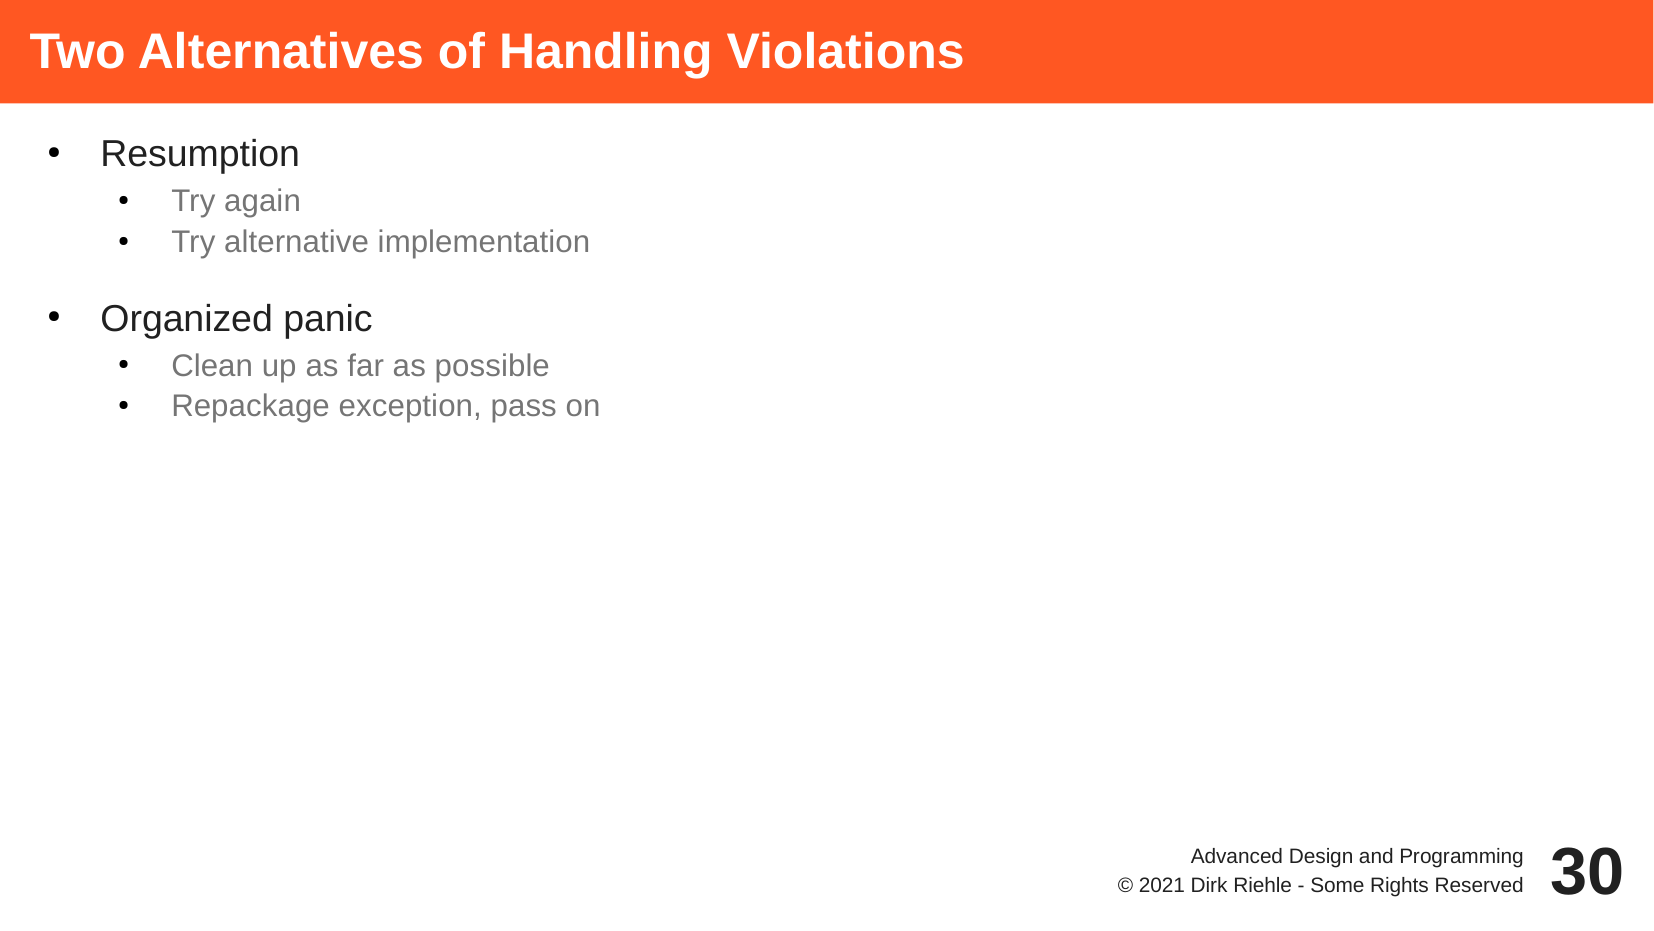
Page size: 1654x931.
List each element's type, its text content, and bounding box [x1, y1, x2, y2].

title Two Alternatives of Handling Violations [0, 0, 1654, 104]
list Resumption Try again Try alternative implementation Organized panic Clean up as far as possible Repackage exception, pass on [29, 132, 1625, 813]
